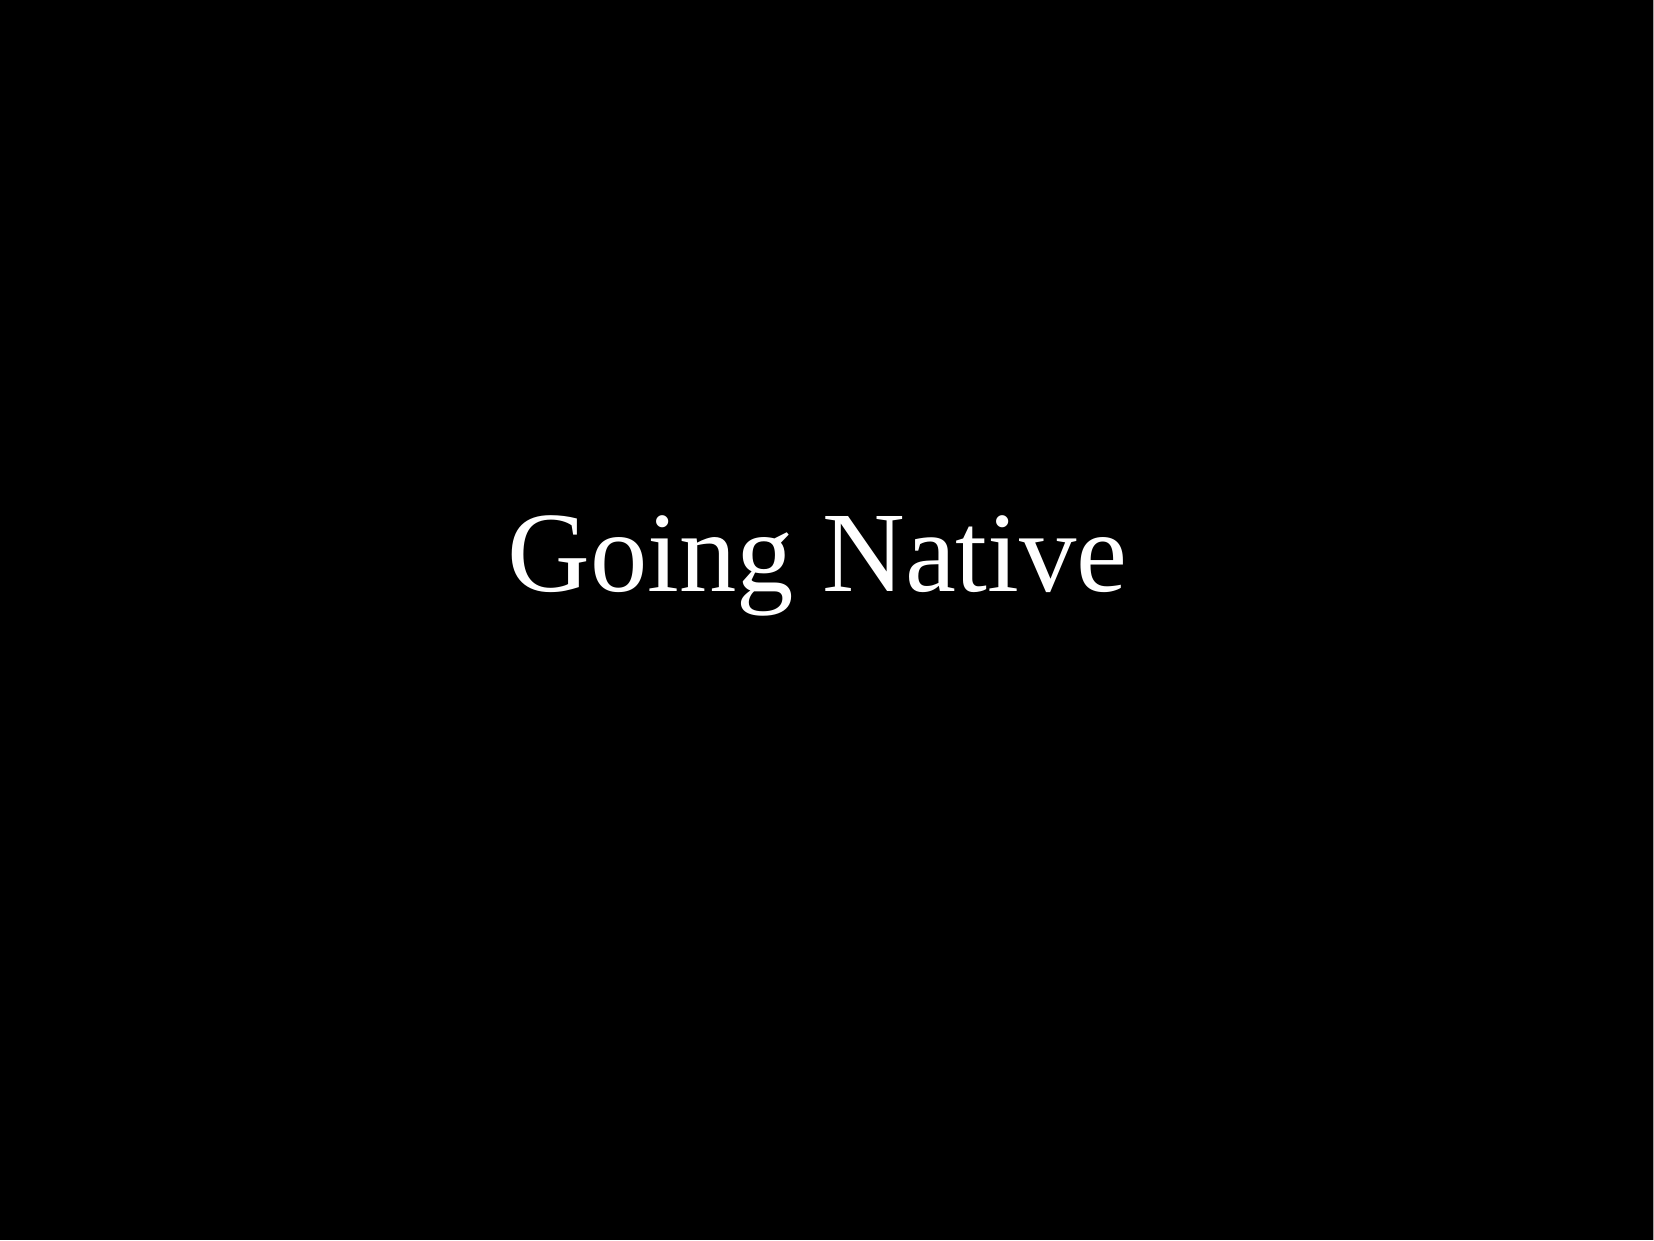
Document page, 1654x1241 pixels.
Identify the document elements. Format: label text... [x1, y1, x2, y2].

title Going Native [59, 449, 1548, 657]
